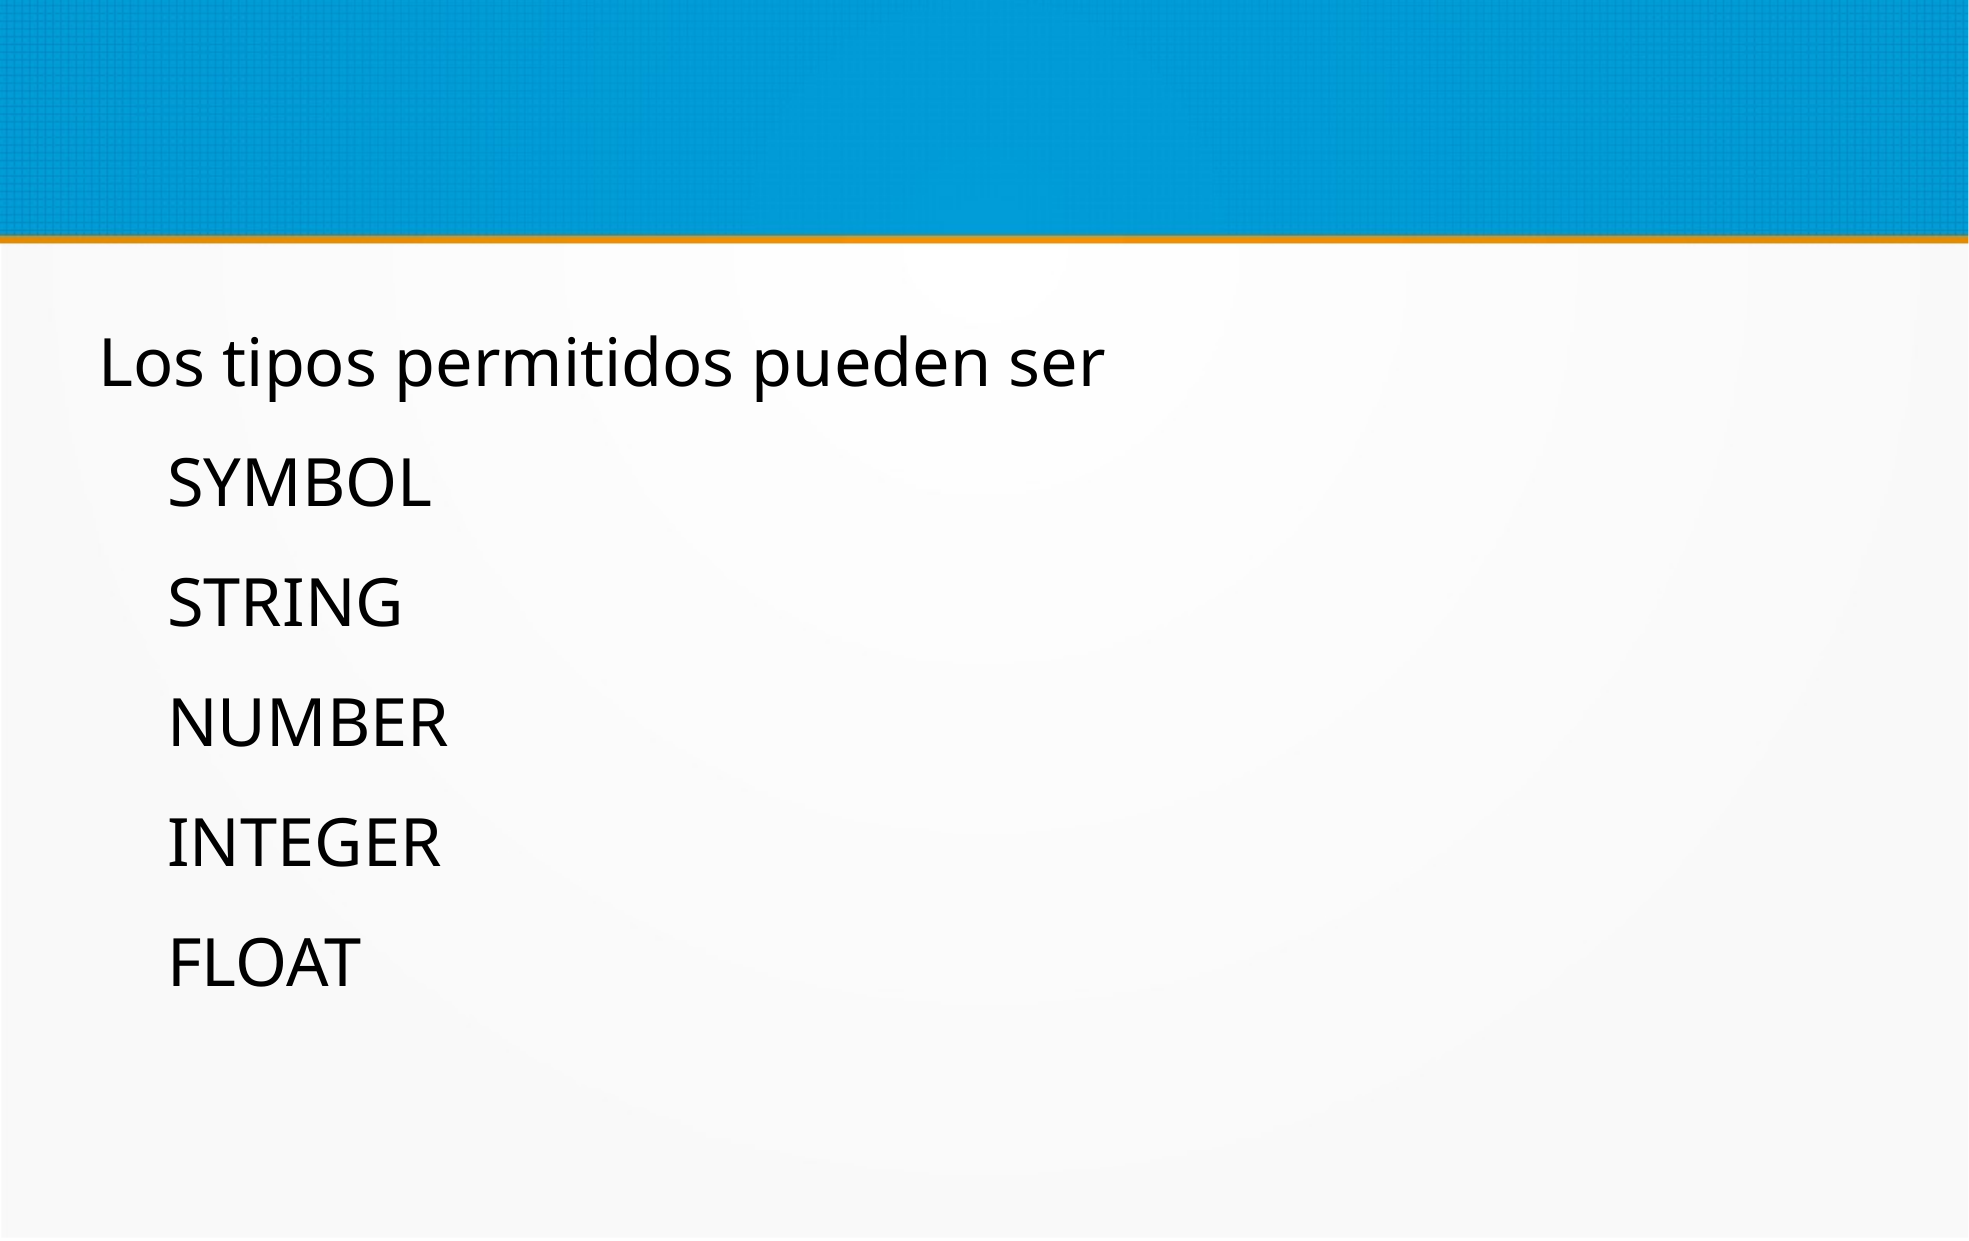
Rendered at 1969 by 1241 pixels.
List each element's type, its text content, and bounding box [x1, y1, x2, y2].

list Los tipos permitidos pueden ser SYMBOL STRING NUMBER INTEGER FLOAT [98, 315, 1861, 1081]
picture [0, 233, 1969, 1241]
